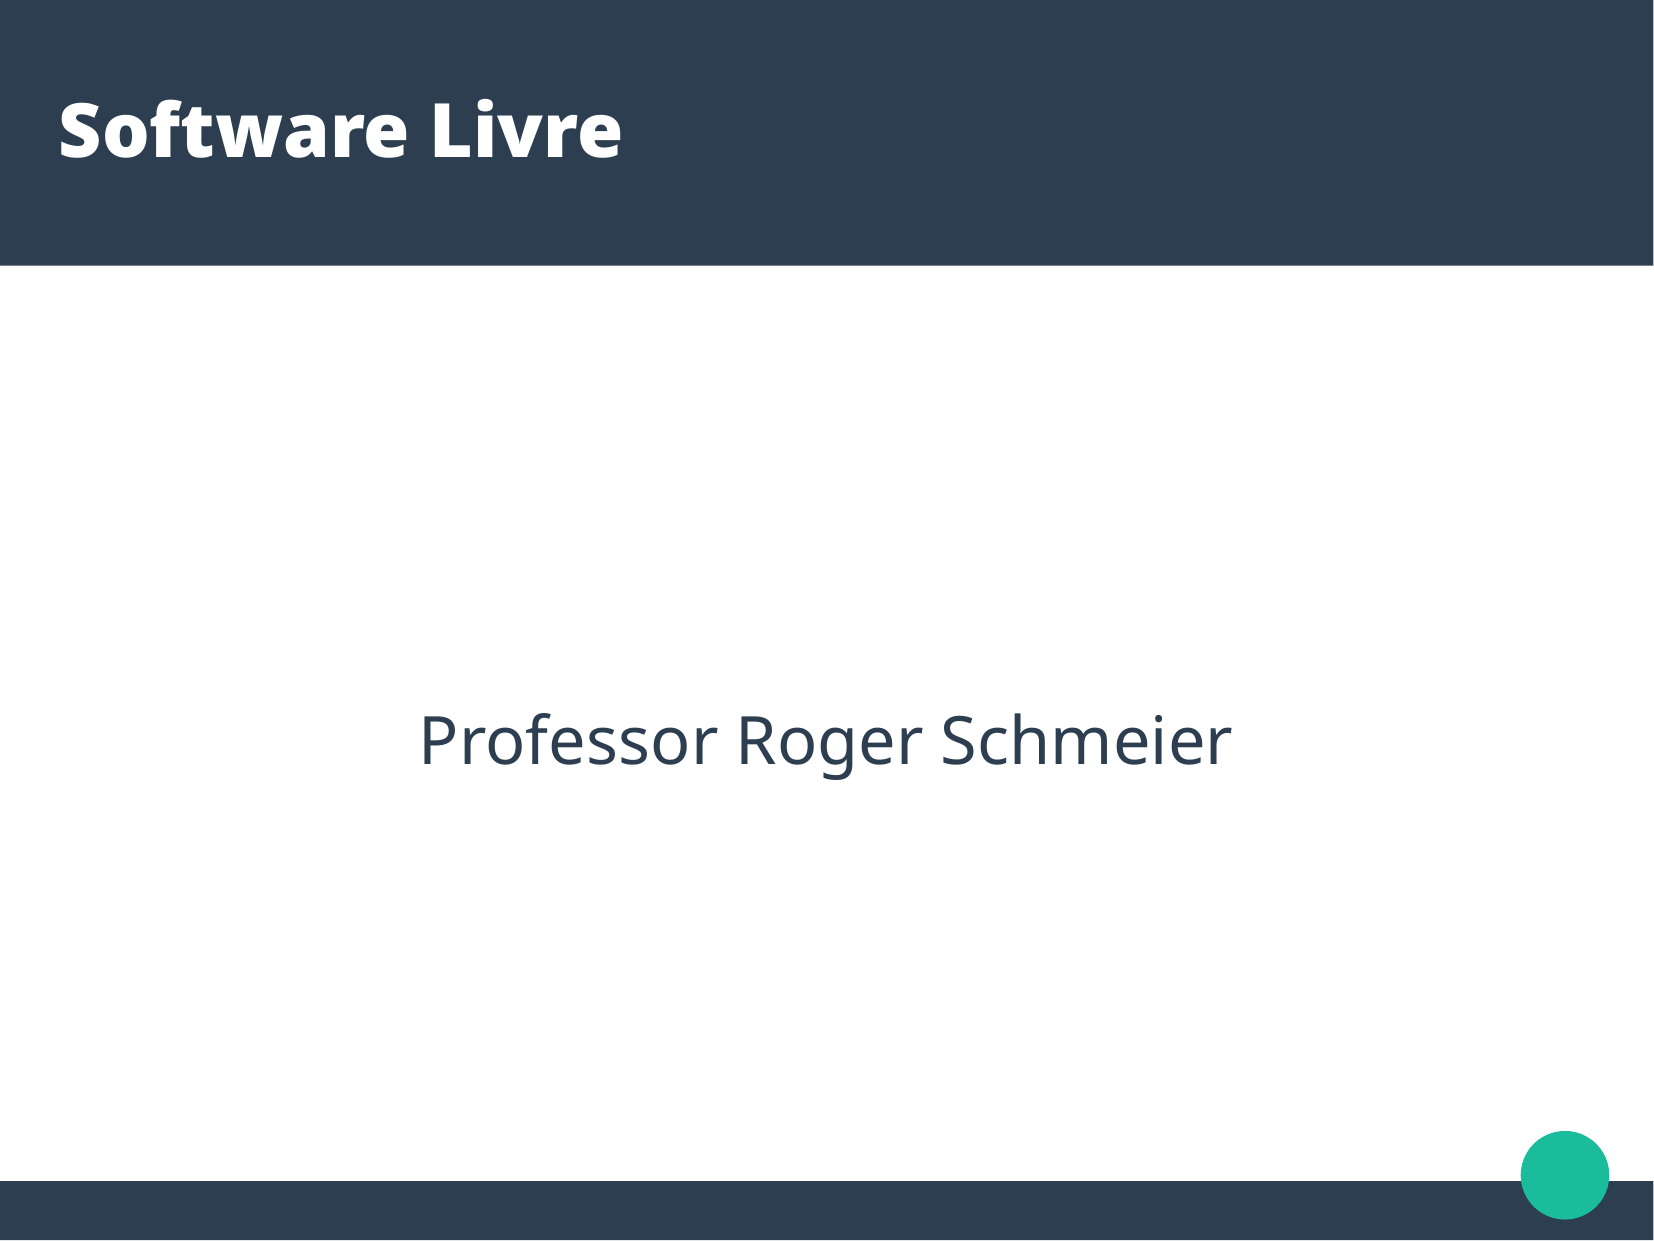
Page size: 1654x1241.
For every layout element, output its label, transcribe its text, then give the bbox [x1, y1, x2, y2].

subtitle Professor Roger Schmeier [59, 324, 1595, 1152]
title Software Livre [59, 49, 1595, 207]
